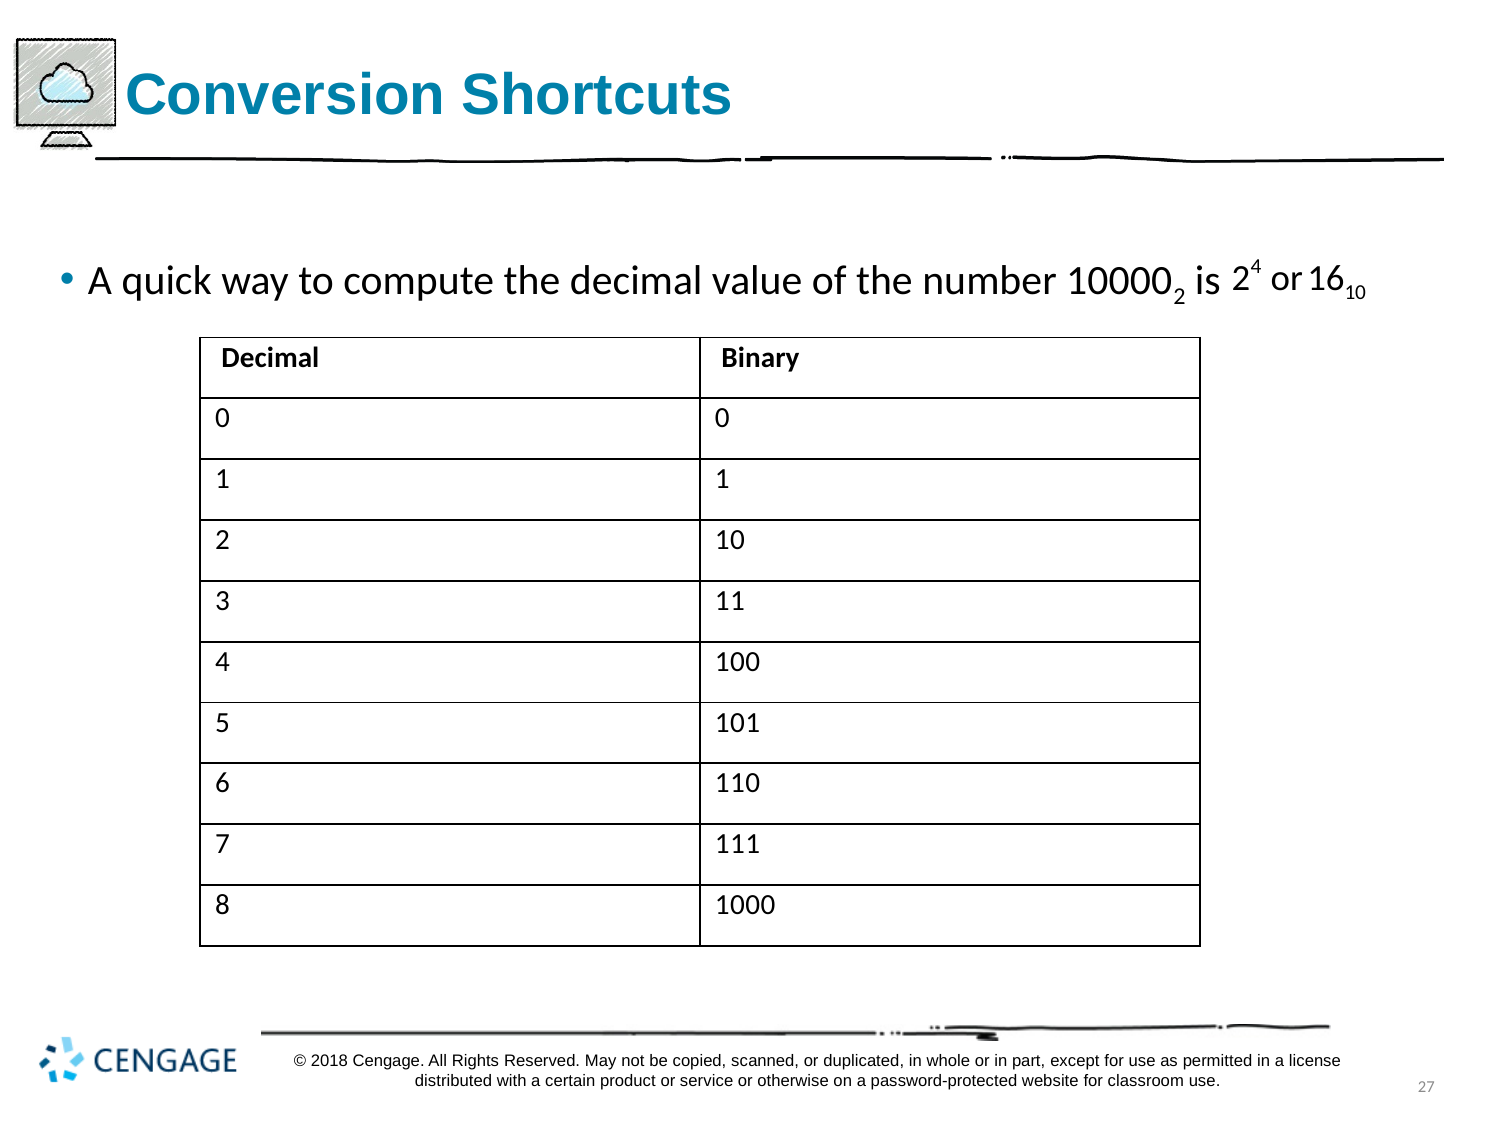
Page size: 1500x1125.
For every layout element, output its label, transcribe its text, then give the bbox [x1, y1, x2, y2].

table_cell 8 [201, 886, 699, 945]
table_cell 0 [201, 399, 699, 458]
table_cell 3 [201, 582, 699, 641]
table_cell 6 [201, 764, 699, 823]
table_cell 1 [201, 460, 699, 519]
table_cell 1 0 0 0 [701, 886, 1199, 945]
picture [19, 1023, 249, 1095]
table_cell 0 [701, 399, 1199, 458]
footer © 2018 Cengage. All Rights Reserved. May not be copied, scanned, or duplicated, in whole or in part, except for use as permitted in a license distributed with a certain product or service or otherwise on a password-protected website for classroom use. [262, 1050, 1375, 1091]
title Conversion Shortcuts [125, 55, 1442, 127]
table_cell 4 [201, 643, 699, 702]
table_header Decimal [201, 338, 699, 397]
picture [261, 1024, 1331, 1041]
picture [13, 36, 117, 151]
chart [1227, 250, 1373, 309]
table_cell 1 0 0 [701, 643, 1199, 702]
table_cell 1 0 [701, 521, 1199, 580]
table_cell 1 1 [701, 582, 1199, 641]
table_cell 1 1 1 [701, 825, 1199, 884]
picture [154, 155, 1444, 163]
table_cell 5 [201, 703, 699, 762]
table_header Binary [701, 338, 1199, 397]
table_cell 1 1 0 [701, 764, 1199, 823]
table_cell 2 [201, 521, 699, 580]
table_cell 1 0 1 [701, 703, 1199, 762]
list A quick way to compute the decimal value of the number 100002 is [59, 252, 1225, 301]
table_cell 7 [201, 825, 699, 884]
table_cell 1 [701, 460, 1199, 519]
